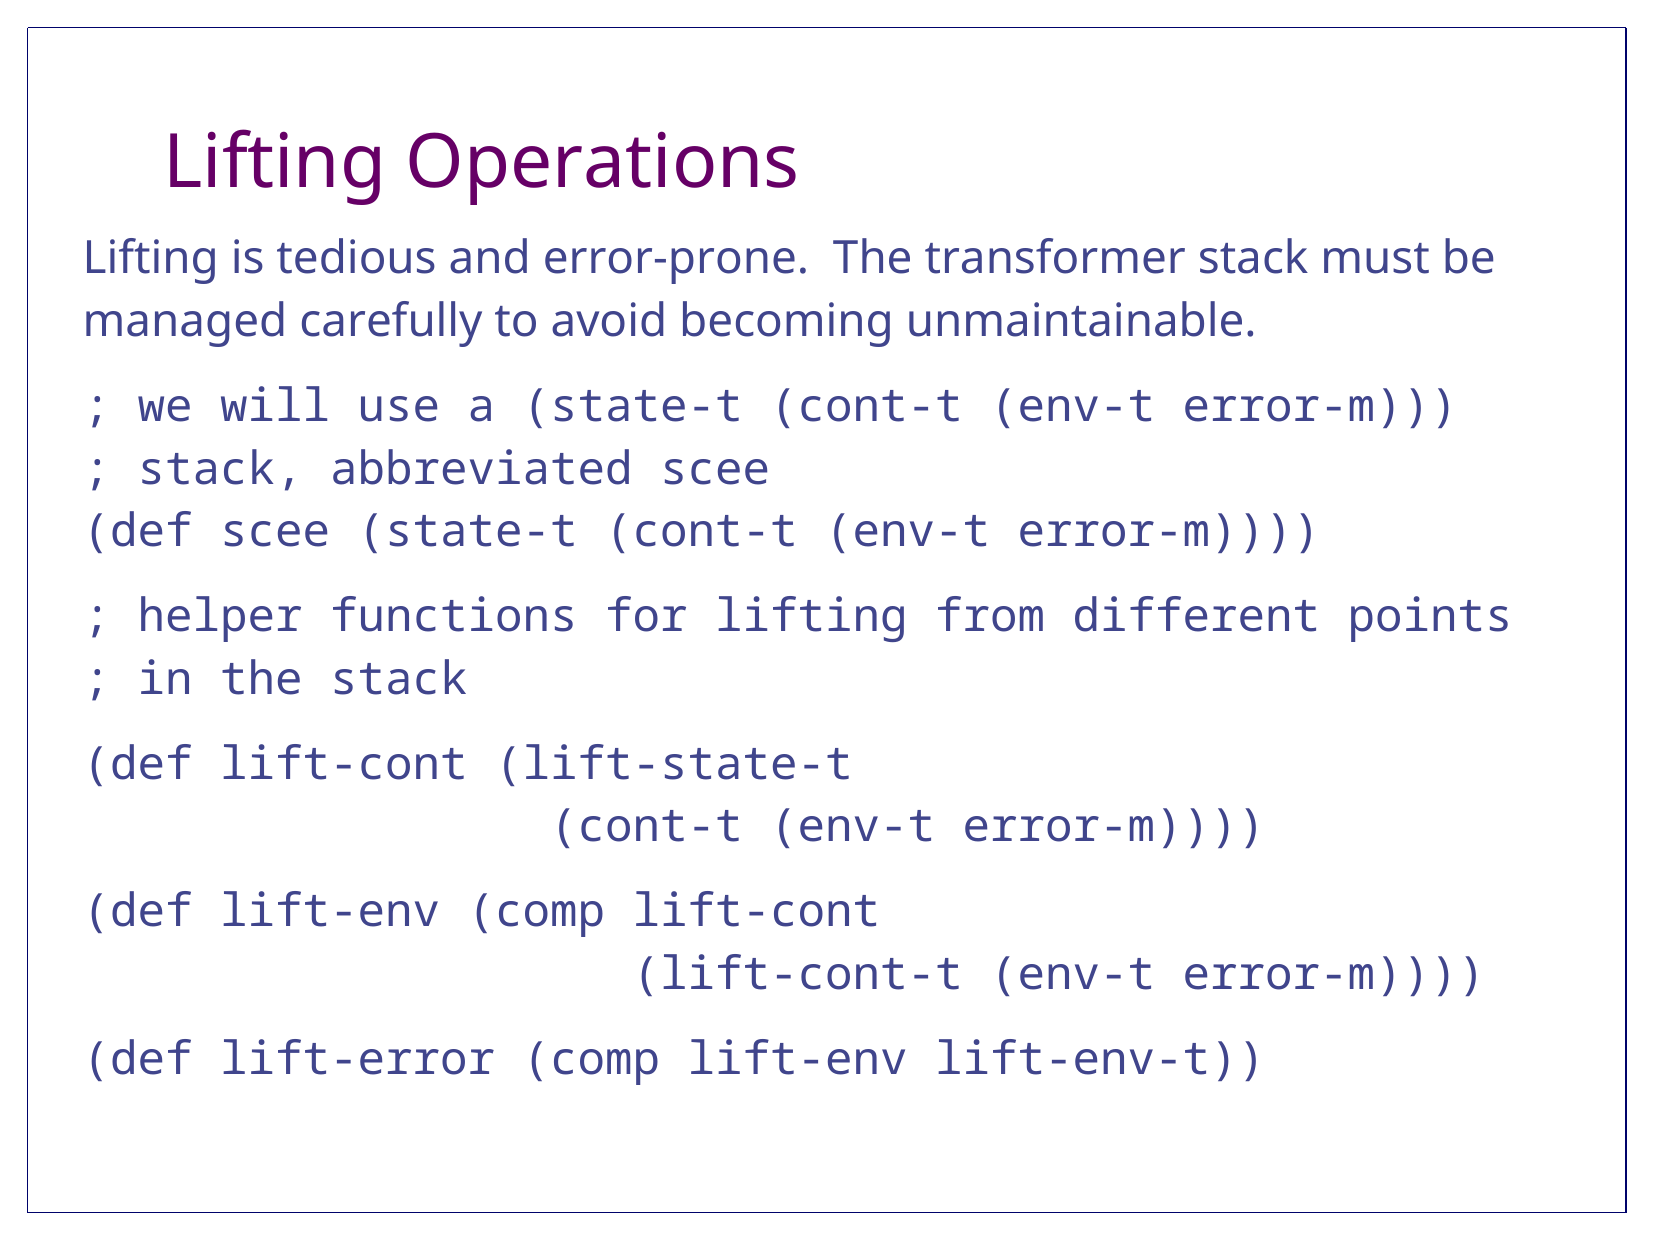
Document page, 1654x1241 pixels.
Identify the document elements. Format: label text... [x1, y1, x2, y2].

list Lifting is tedious and error-prone. The transformer stack must be managed carefully to avoid becoming unmaintainable. ; we will use a (state-t (cont-t (env-t error-m))) ; stack, abbreviated scee (def scee (state-t (cont-t (env-t error-m)))) ; helper functions for lifting from different points ; in the stack (def lift-cont (lift-state-t (cont-t (env-t error-m)))) (def lift-env (comp lift-cont (lift-cont-t (env-t error-m)))) (def lift-error (comp lift-env lift-env-t)) [82, 225, 1571, 1133]
title Lifting Operations [163, 54, 1528, 225]
